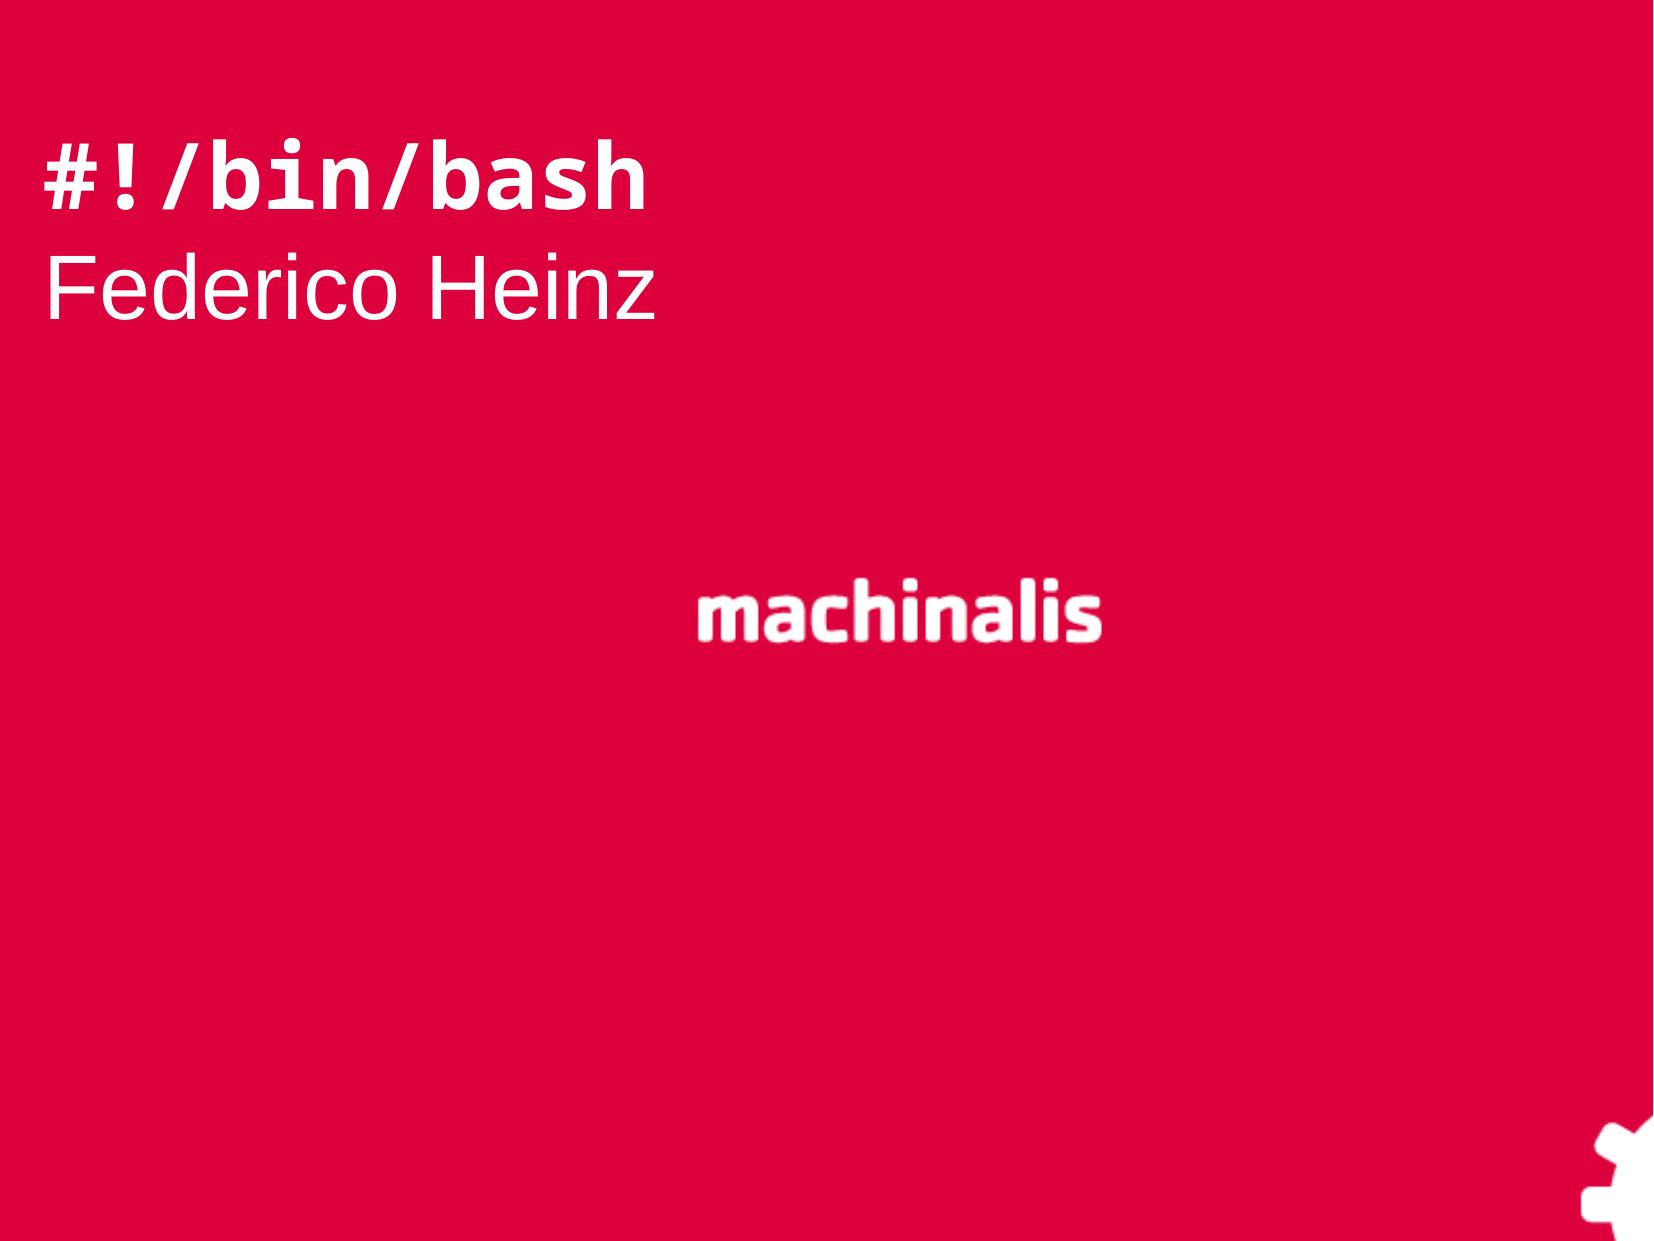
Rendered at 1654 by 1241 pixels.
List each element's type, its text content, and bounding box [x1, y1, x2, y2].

title #!/bin/bash Federico Heinz [43, 49, 1571, 401]
picture [0, 0, 1654, 1241]
